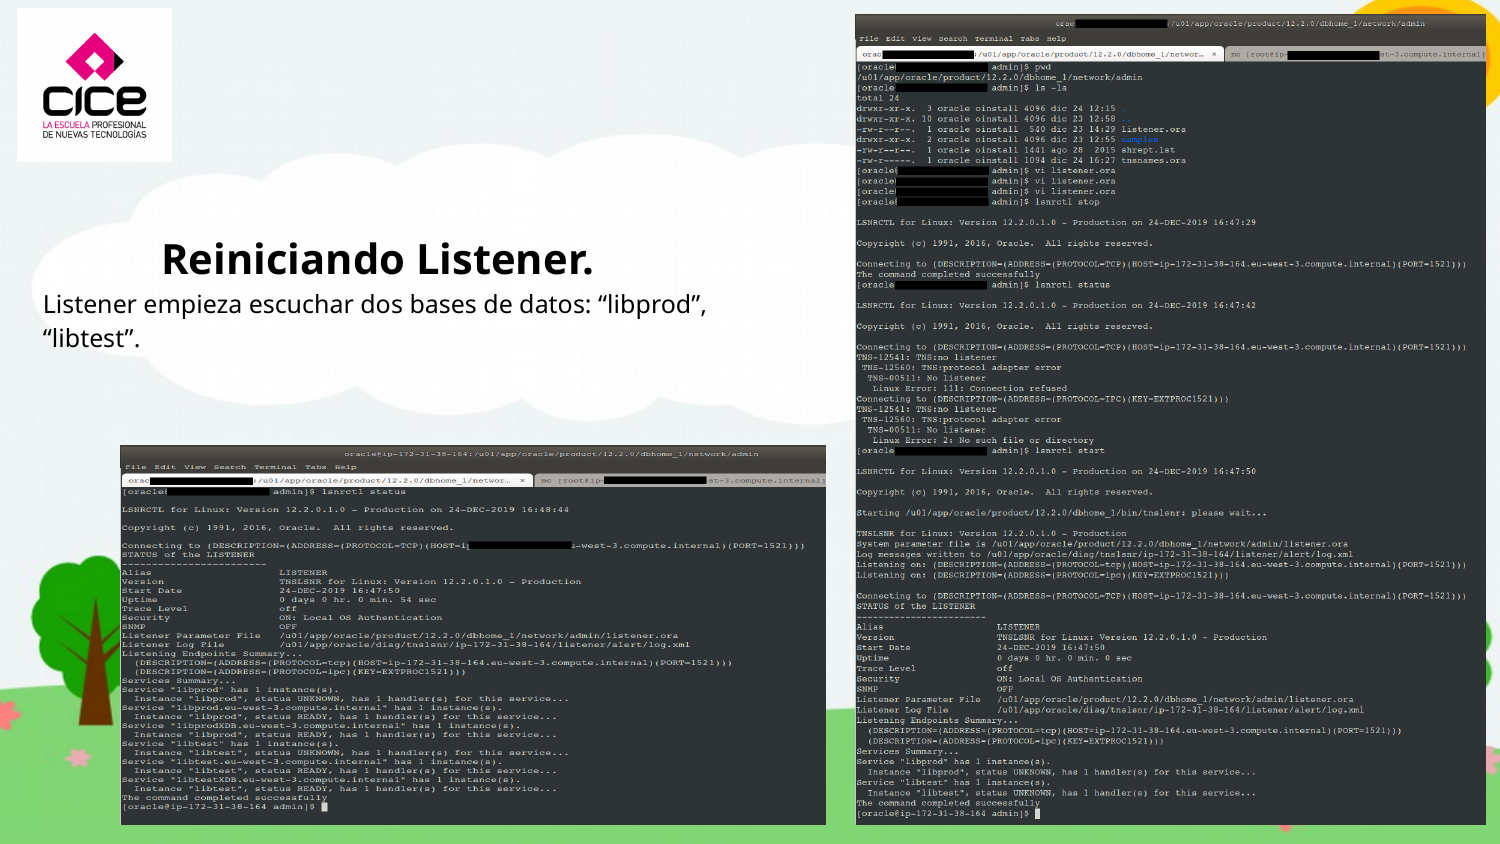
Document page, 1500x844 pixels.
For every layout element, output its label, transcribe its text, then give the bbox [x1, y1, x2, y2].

picture [0, 0, 1500, 844]
title Reiniciando Listener. Listener empieza escuchar dos bases de datos: “libprod”, “libtest”. [42, 192, 811, 393]
